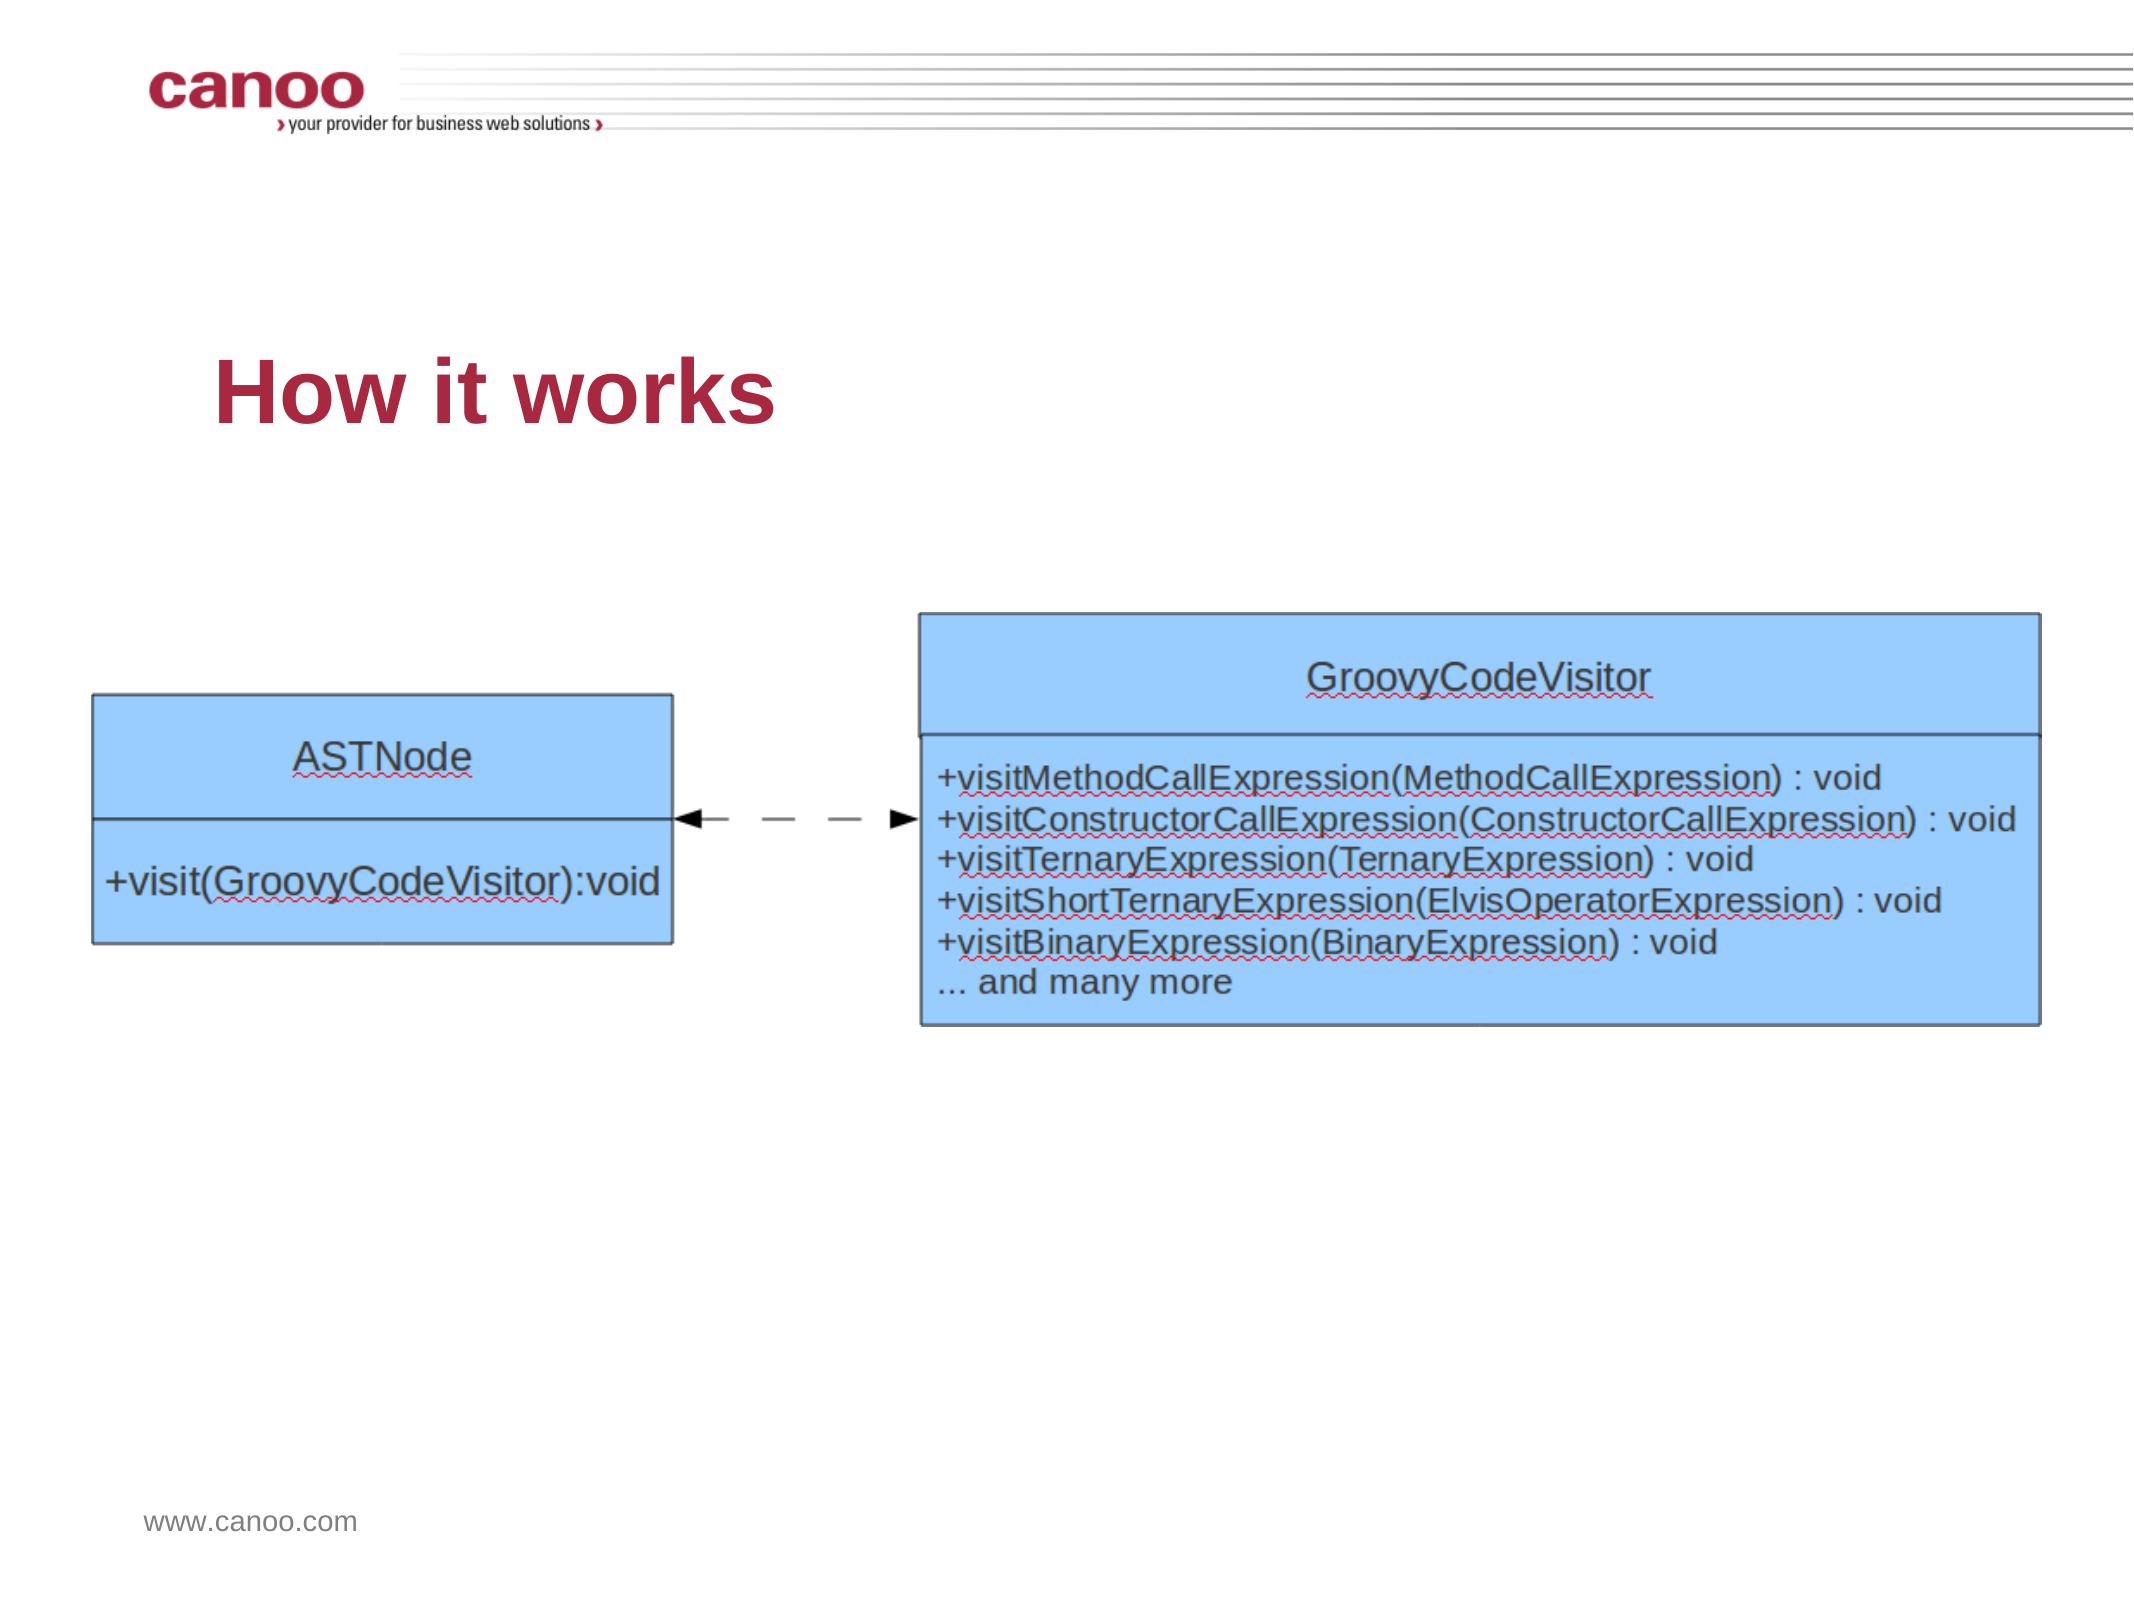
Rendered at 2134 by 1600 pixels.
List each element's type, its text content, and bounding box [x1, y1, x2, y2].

title How it works [204, 220, 2020, 451]
picture [0, 21, 2134, 188]
picture [91, 612, 2042, 1027]
